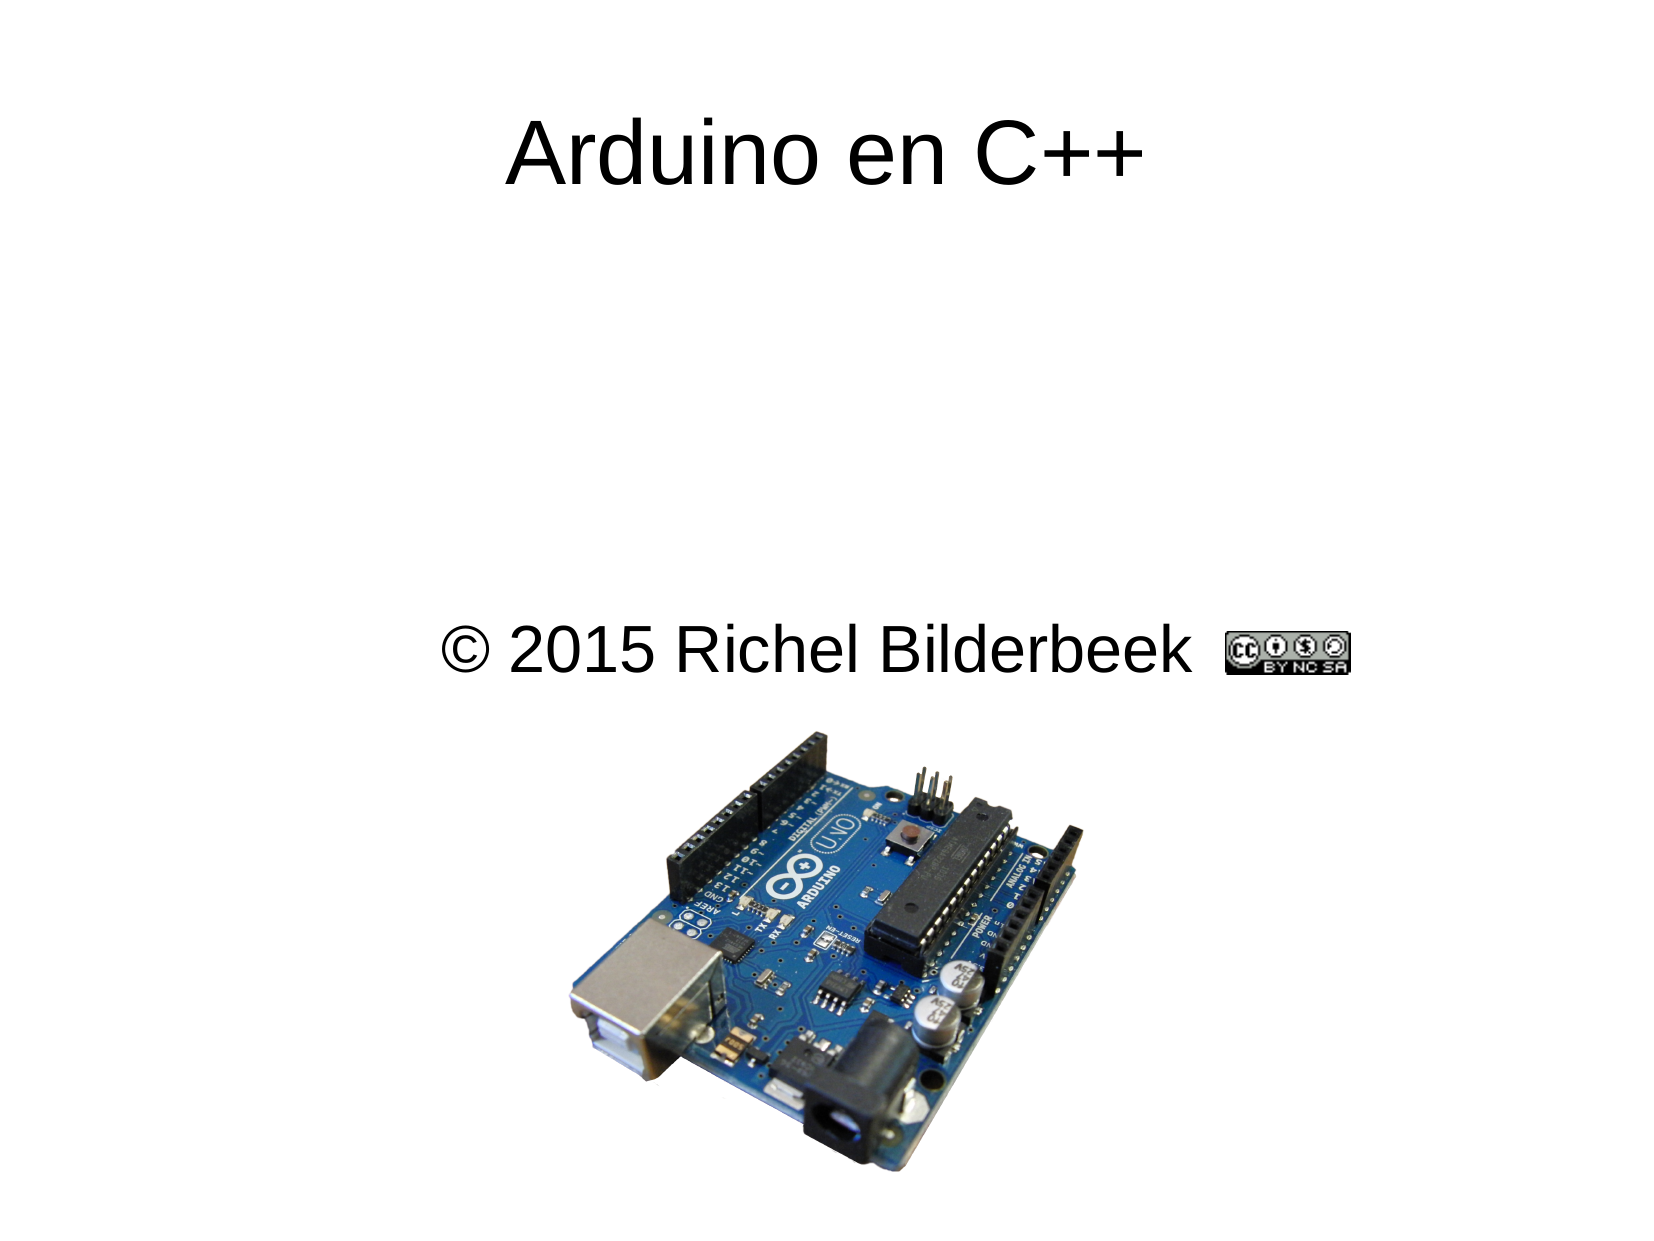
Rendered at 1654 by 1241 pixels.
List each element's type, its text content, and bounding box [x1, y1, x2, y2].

picture [1225, 631, 1351, 676]
subtitle © 2015 Richel Bilderbeek [82, 290, 1571, 1010]
picture [525, 689, 1126, 1219]
title Arduino en C++ [82, 49, 1571, 257]
